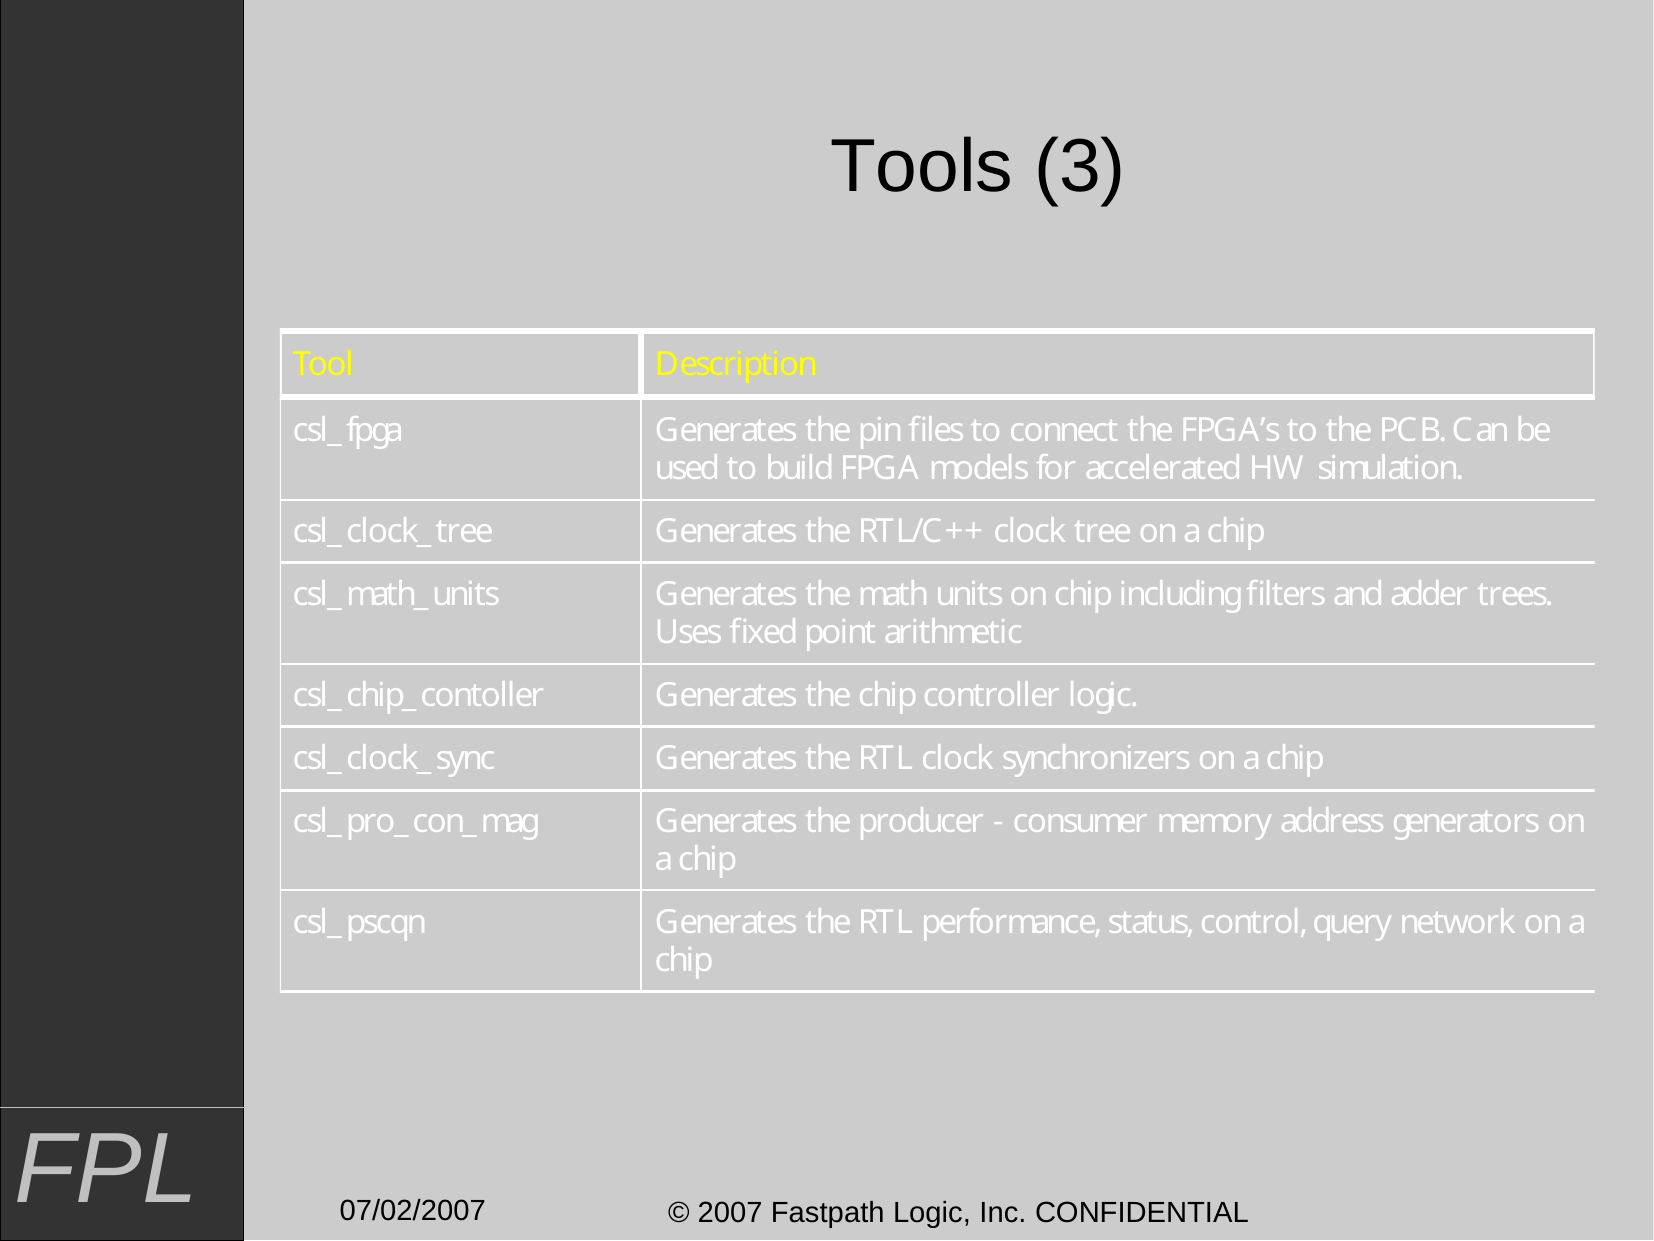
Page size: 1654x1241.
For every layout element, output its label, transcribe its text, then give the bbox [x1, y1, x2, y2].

title Tools (3) [427, 57, 1530, 274]
chart [279, 328, 1595, 1089]
